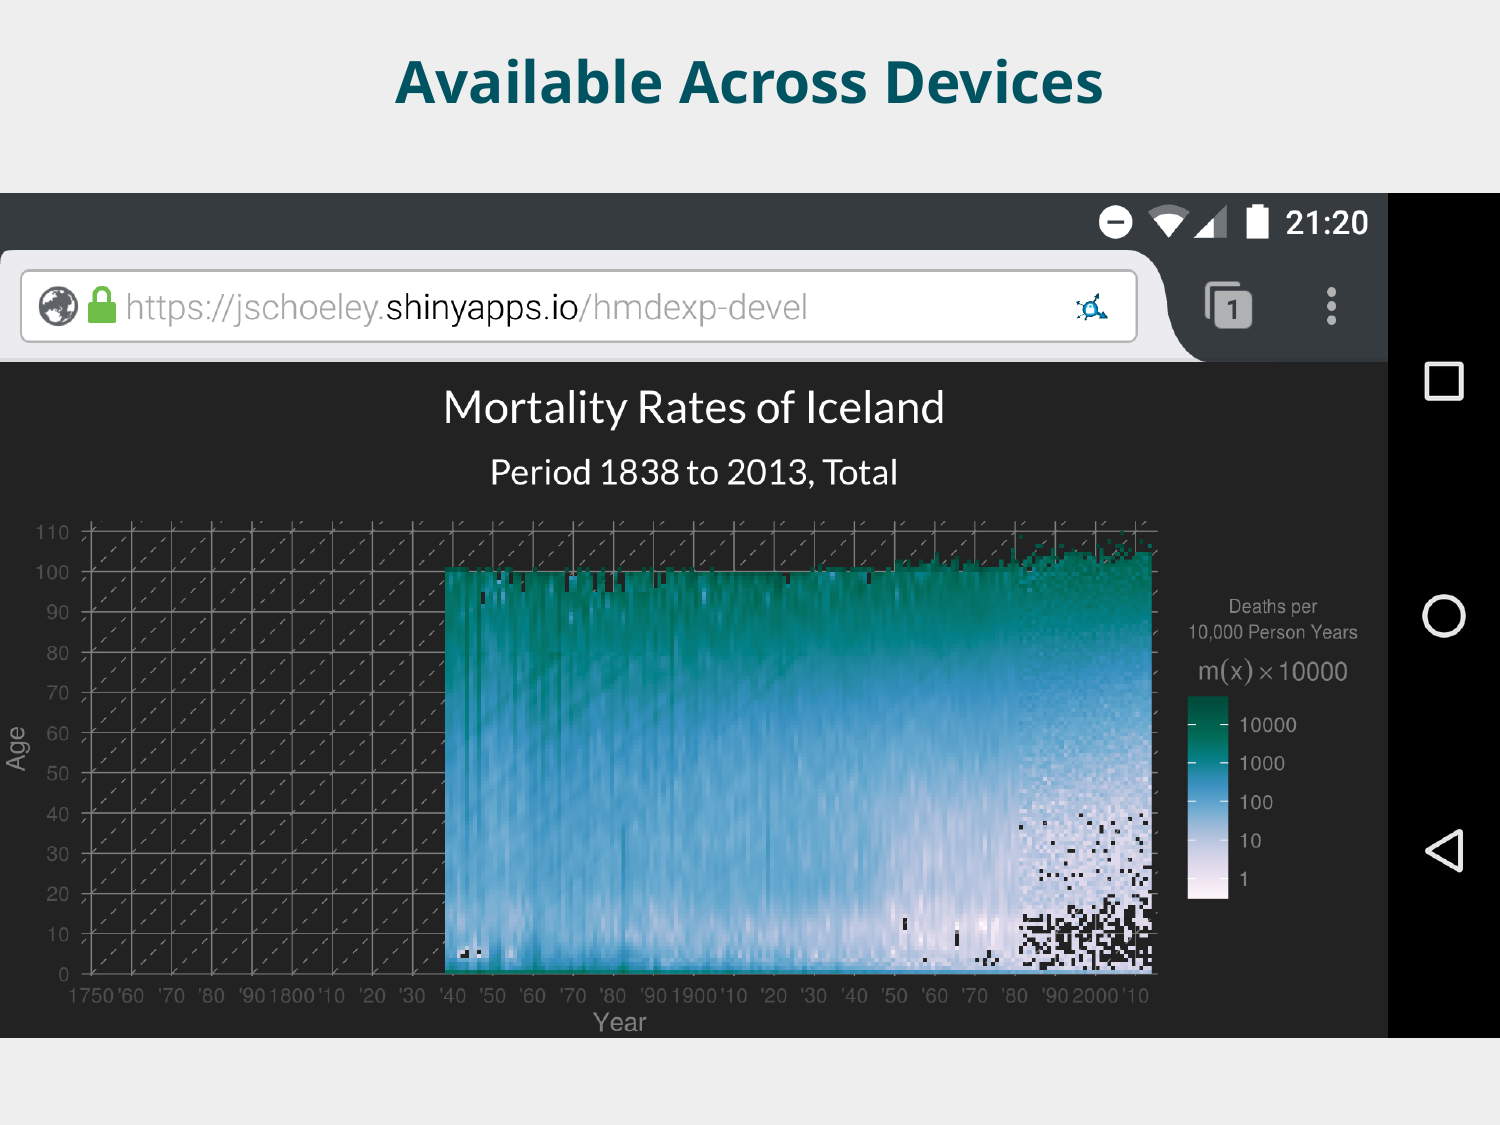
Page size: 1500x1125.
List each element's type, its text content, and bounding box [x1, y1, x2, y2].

picture [0, 193, 1500, 1038]
title Available Across Devices [51, 30, 1449, 156]
